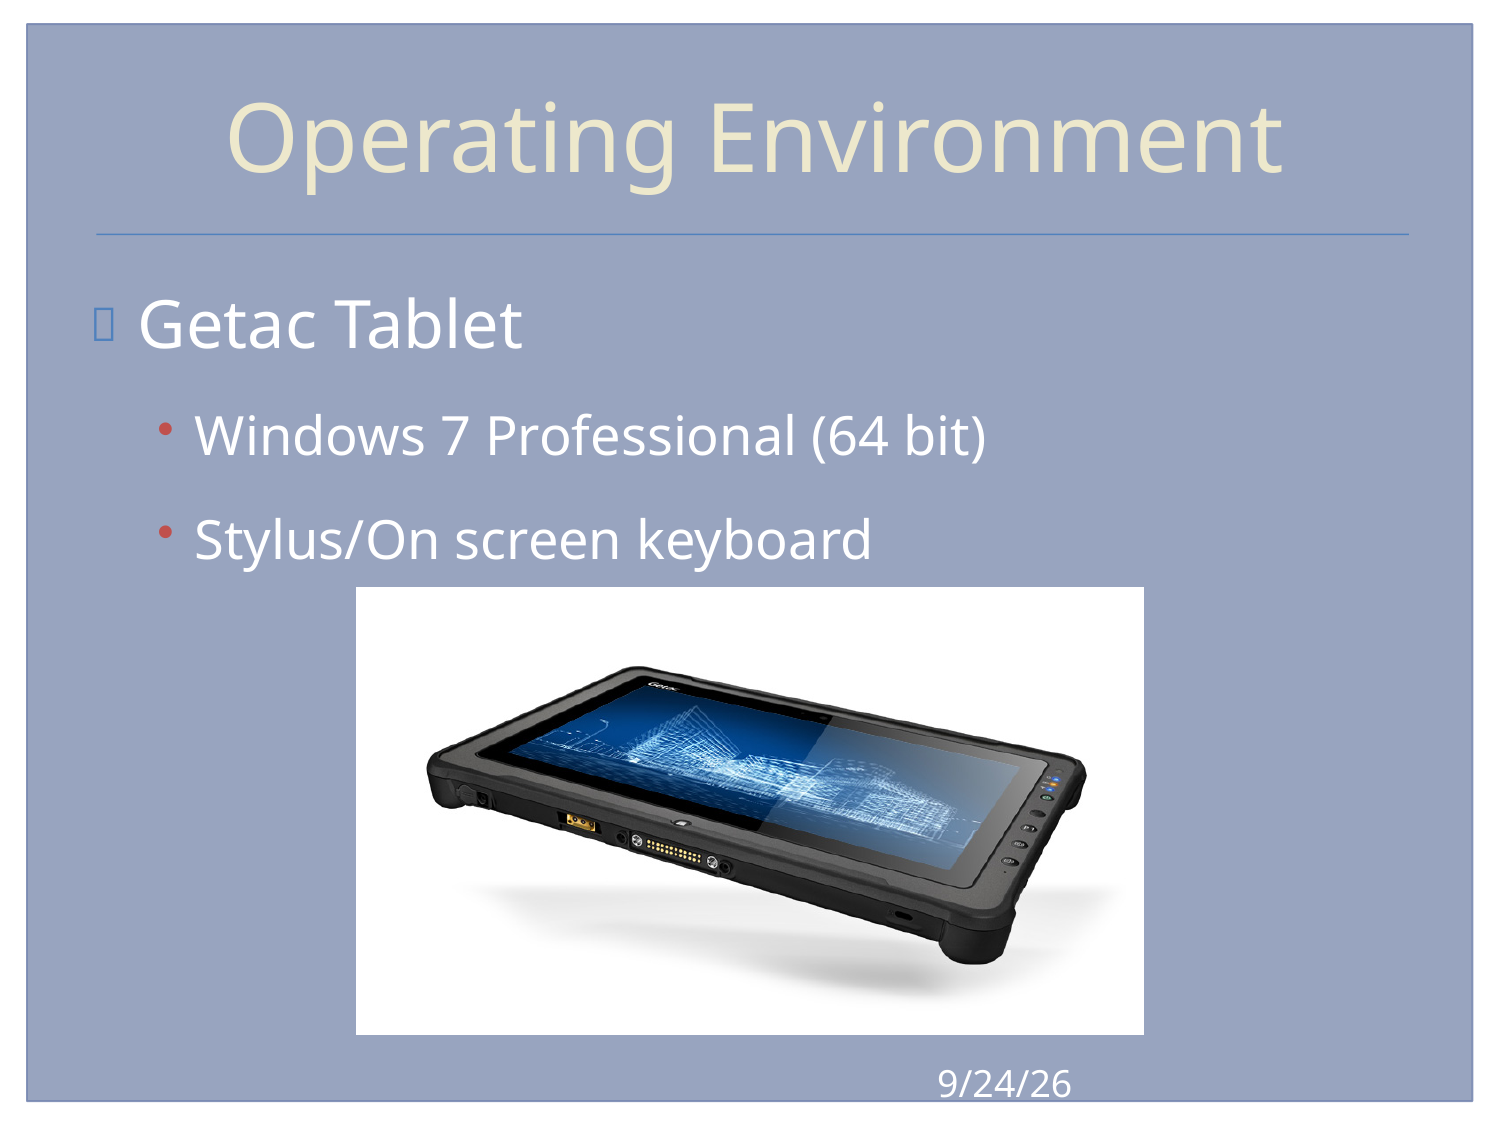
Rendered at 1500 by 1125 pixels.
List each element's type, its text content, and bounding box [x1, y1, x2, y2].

title Operating Environment [75, 41, 1425, 230]
list Getac Tablet Windows 7 Professional (64 bit) Stylus/On screen keyboard [75, 270, 1425, 1013]
picture [356, 587, 1144, 1035]
